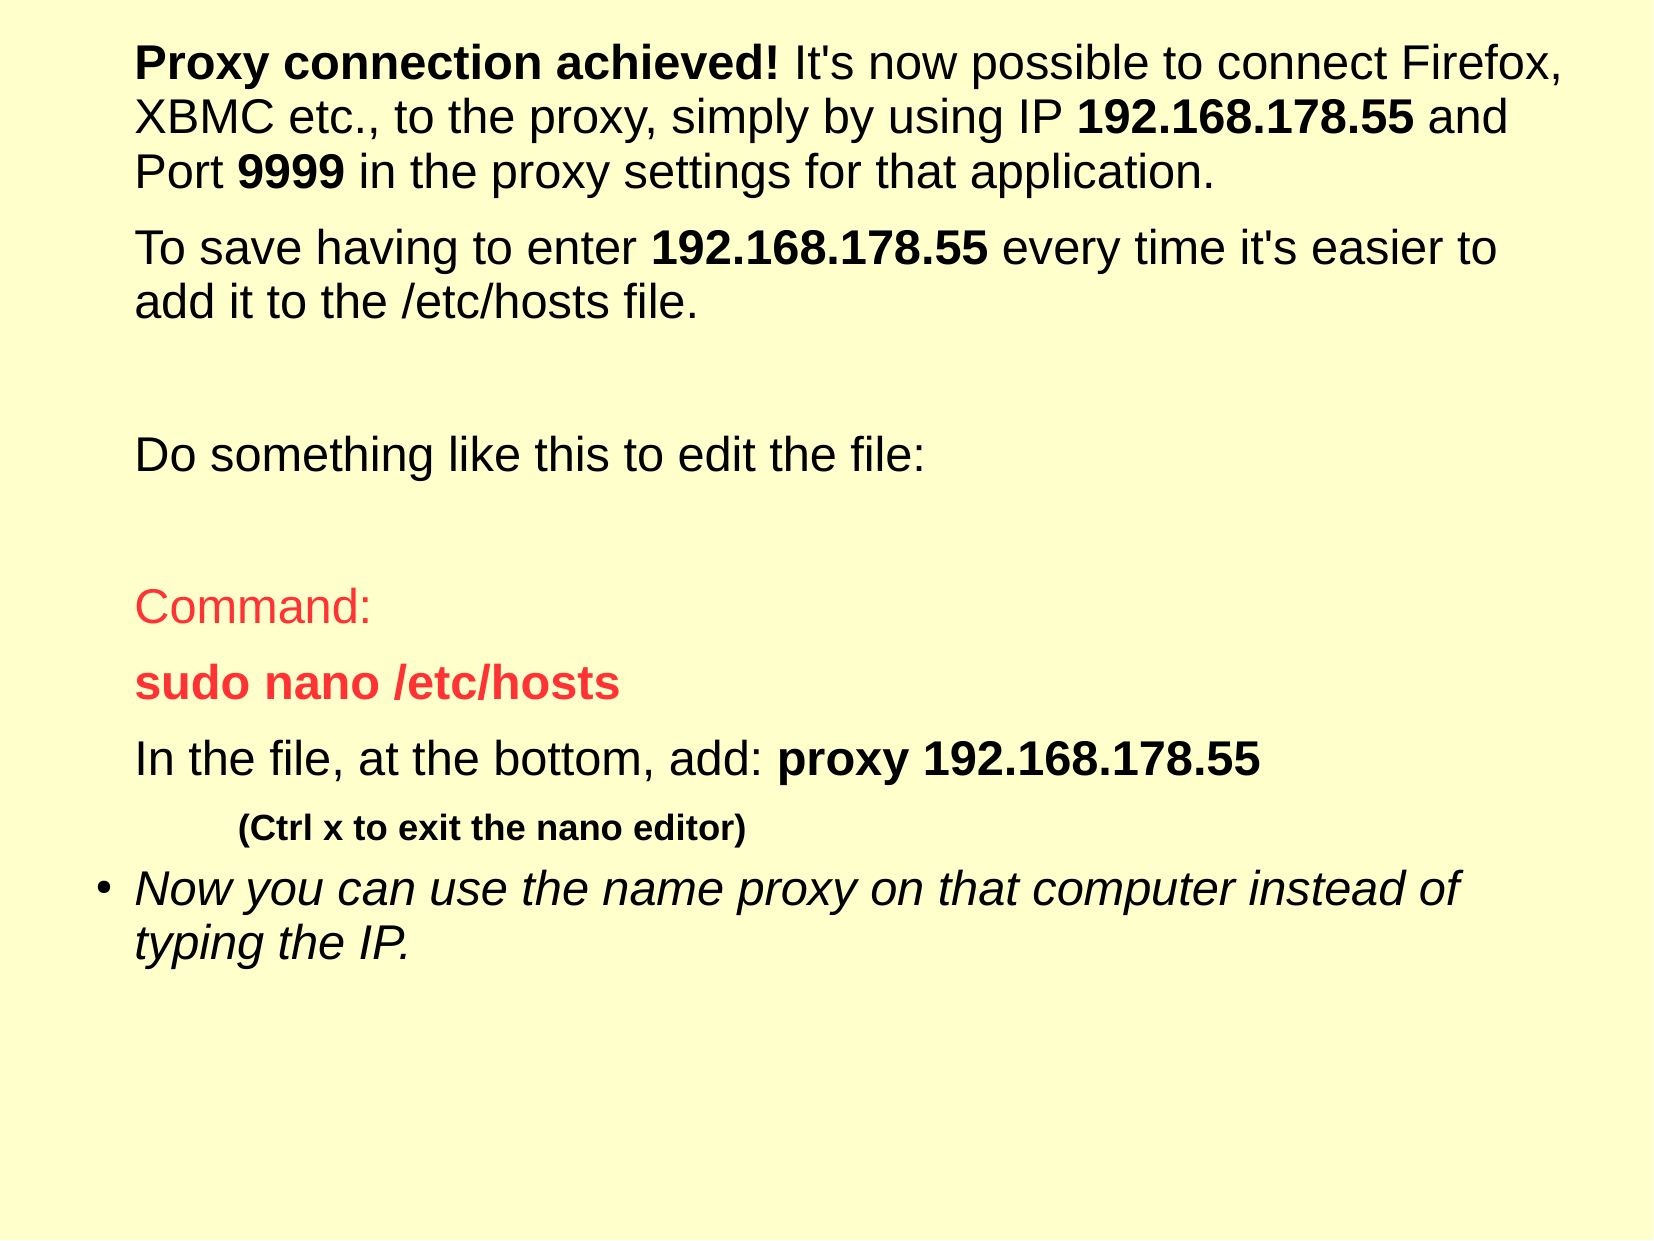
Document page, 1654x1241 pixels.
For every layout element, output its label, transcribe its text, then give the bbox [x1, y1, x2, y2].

list Proxy connection achieved! It's now possible to connect Firefox, XBMC etc., to the proxy, simply by using IP 192.168.178.55 and Port 9999 in the proxy settings for that application. To save having to enter 192.168.178.55 every time it's easier to add it to the /etc/hosts file. Do something like this to edit the file: Command: sudo nano /etc/hosts In the file, at the bottom, add: proxy 192.168.178.55 (Ctrl x to exit the nano editor) Now you can use the name proxy on that computer instead of typing the IP. [82, 35, 1571, 1010]
